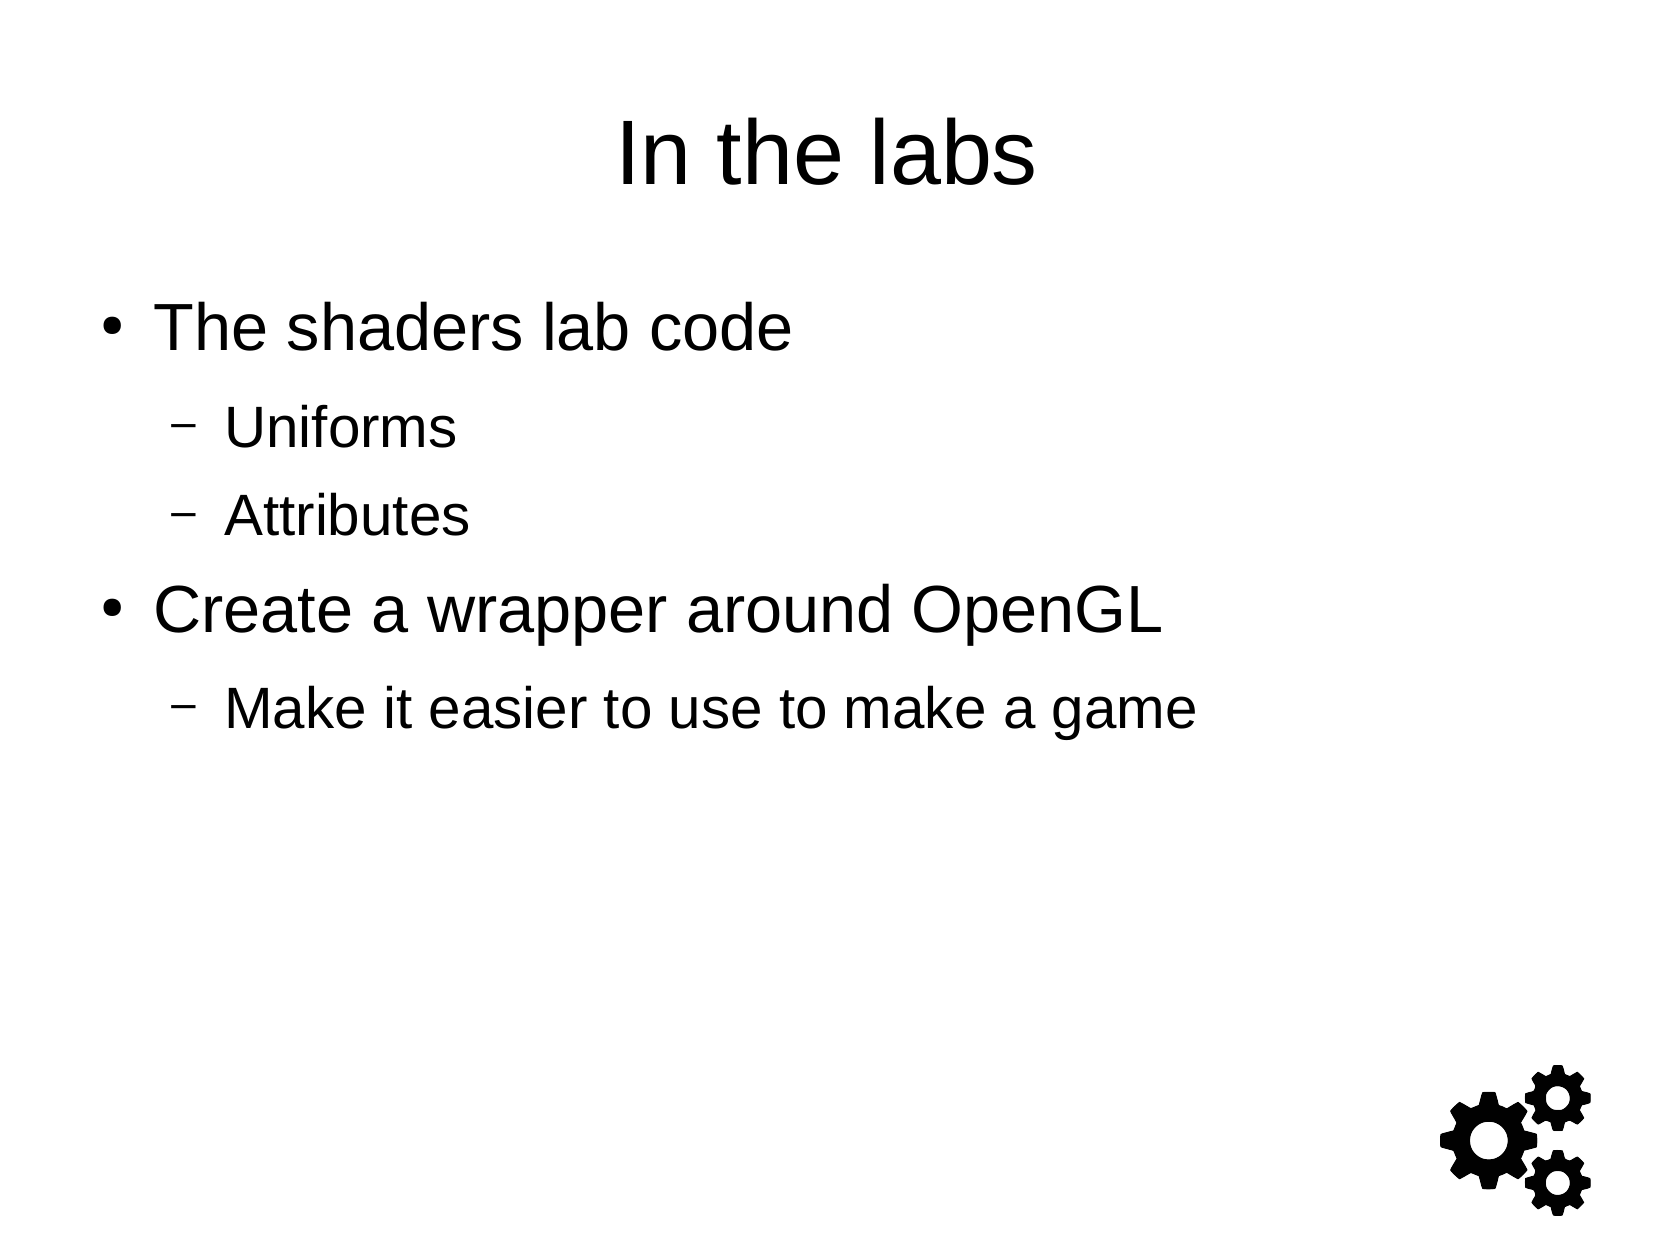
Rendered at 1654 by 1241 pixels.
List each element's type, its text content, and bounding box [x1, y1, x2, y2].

picture [1440, 1065, 1591, 1216]
list The shaders lab code Uniforms Attributes Create a wrapper around OpenGL Make it easier to use to make a game [82, 290, 1571, 1010]
title In the labs [82, 49, 1571, 257]
